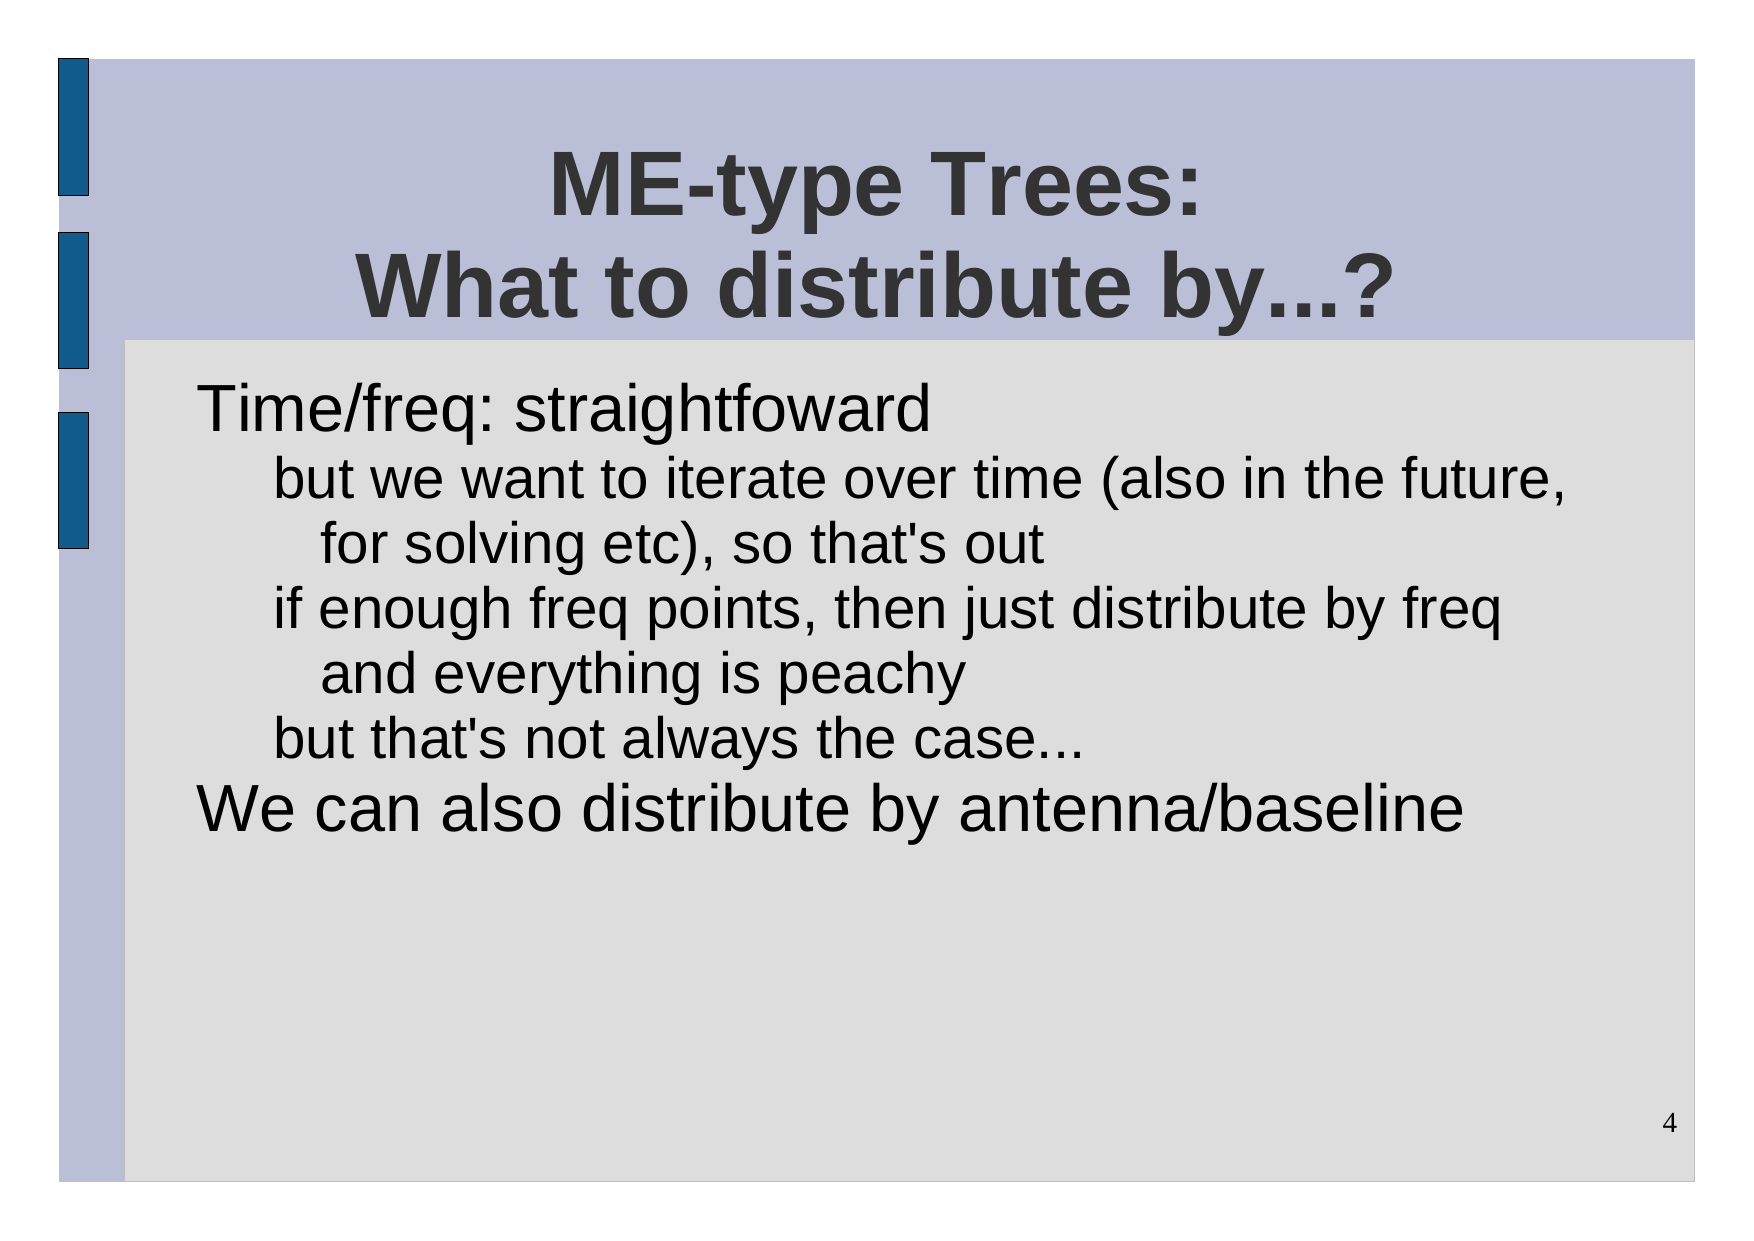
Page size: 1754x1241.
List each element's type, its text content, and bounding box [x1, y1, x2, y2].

list Time/freq: straightfoward but we want to iterate over time (also in the future, for solving etc), so that's out if enough freq points, then just distribute by freq and everything is peachy but that's not always the case... We can also distribute by antenna/baseline [178, 370, 1577, 1079]
title ME-type Trees: What to distribute by...? [178, 127, 1577, 342]
